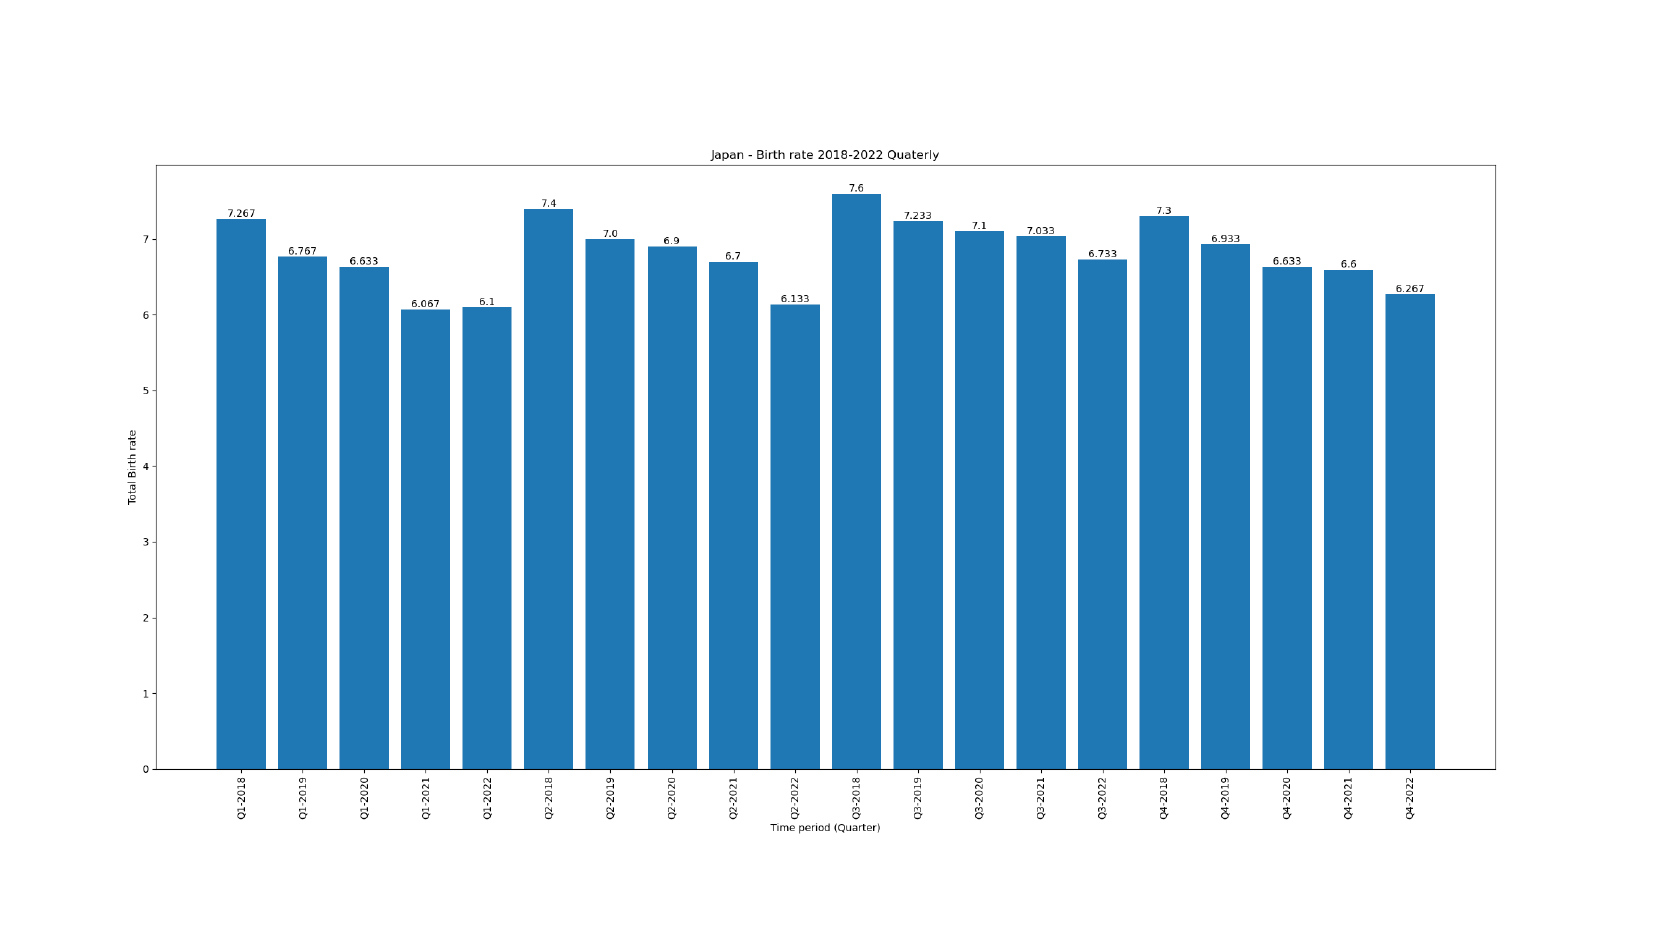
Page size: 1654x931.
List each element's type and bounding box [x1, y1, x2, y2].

picture [117, 139, 1506, 844]
